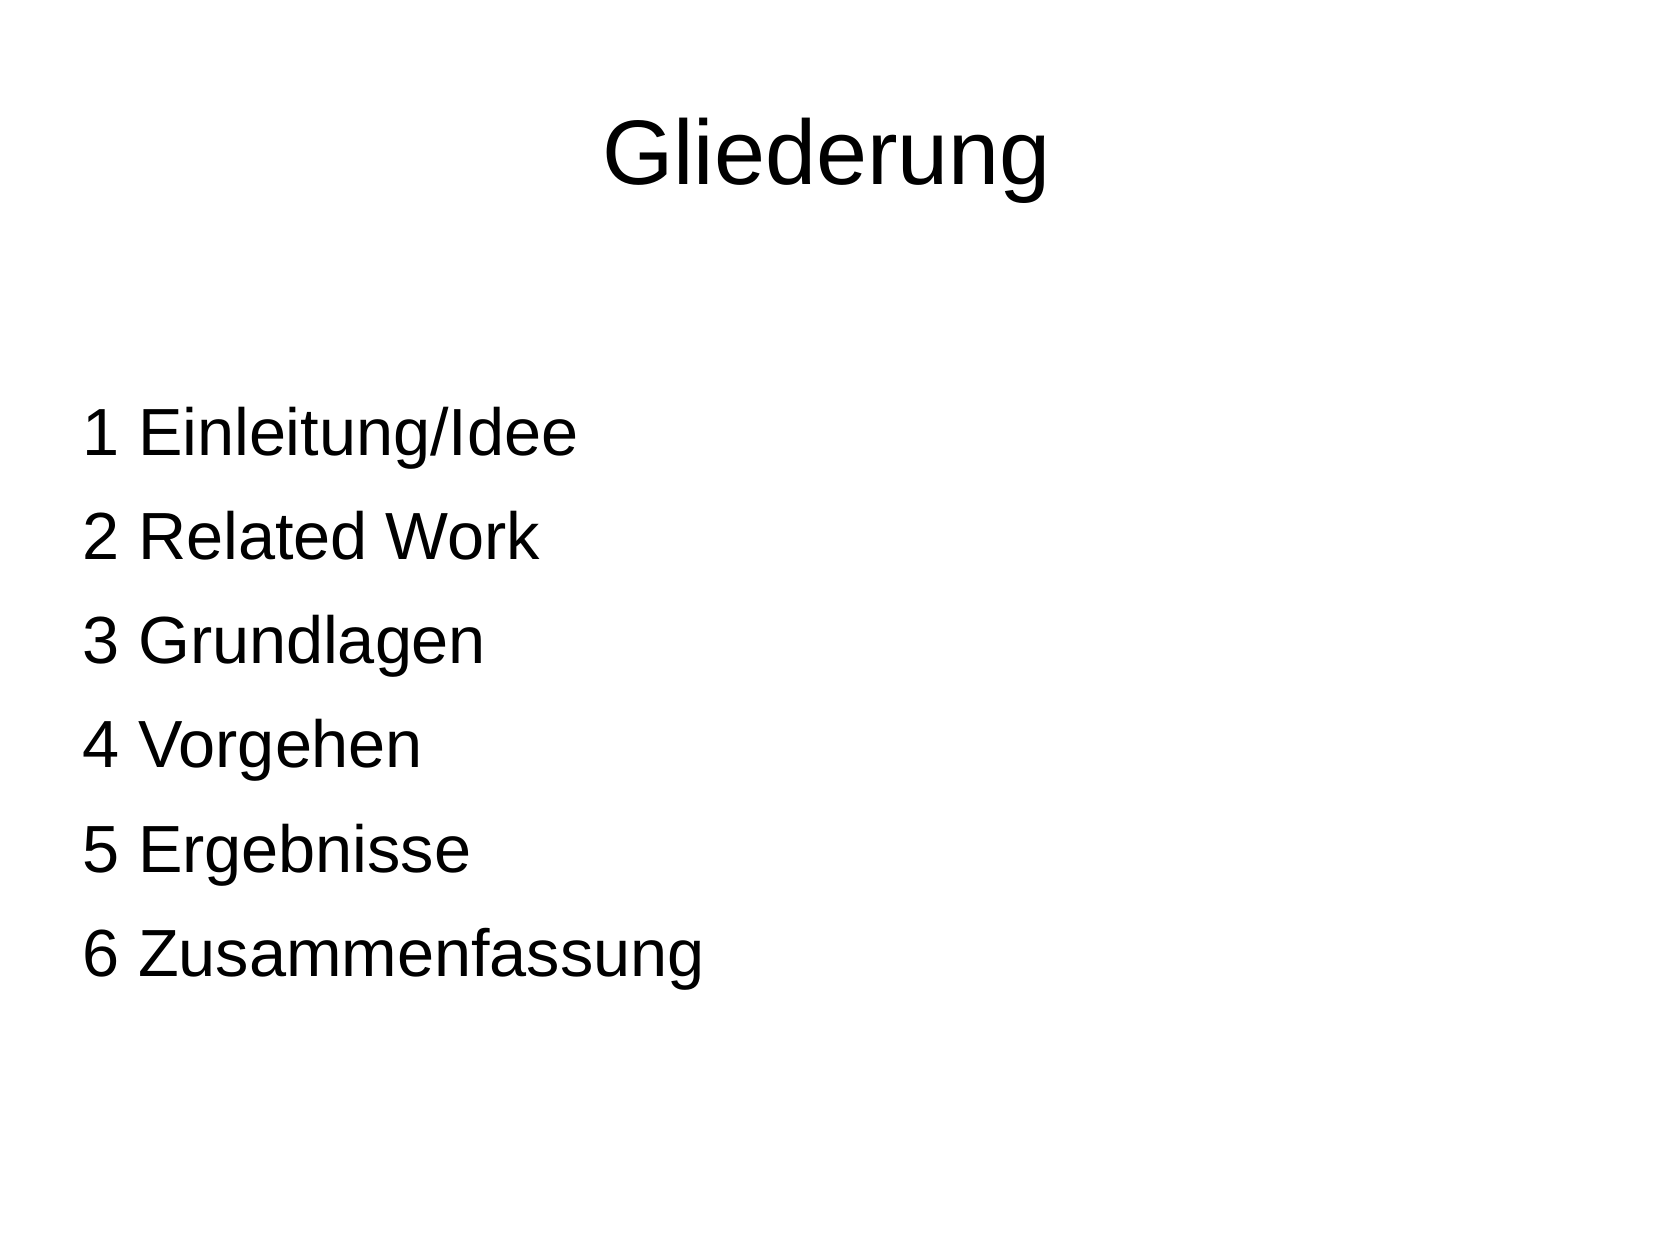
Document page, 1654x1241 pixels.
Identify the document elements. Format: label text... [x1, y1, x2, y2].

title Gliederung [82, 49, 1571, 257]
list 1 Einleitung/Idee 2 Related Work 3 Grundlagen 4 Vorgehen 5 Ergebnisse 6 Zusammenfassung [82, 290, 1571, 1109]
